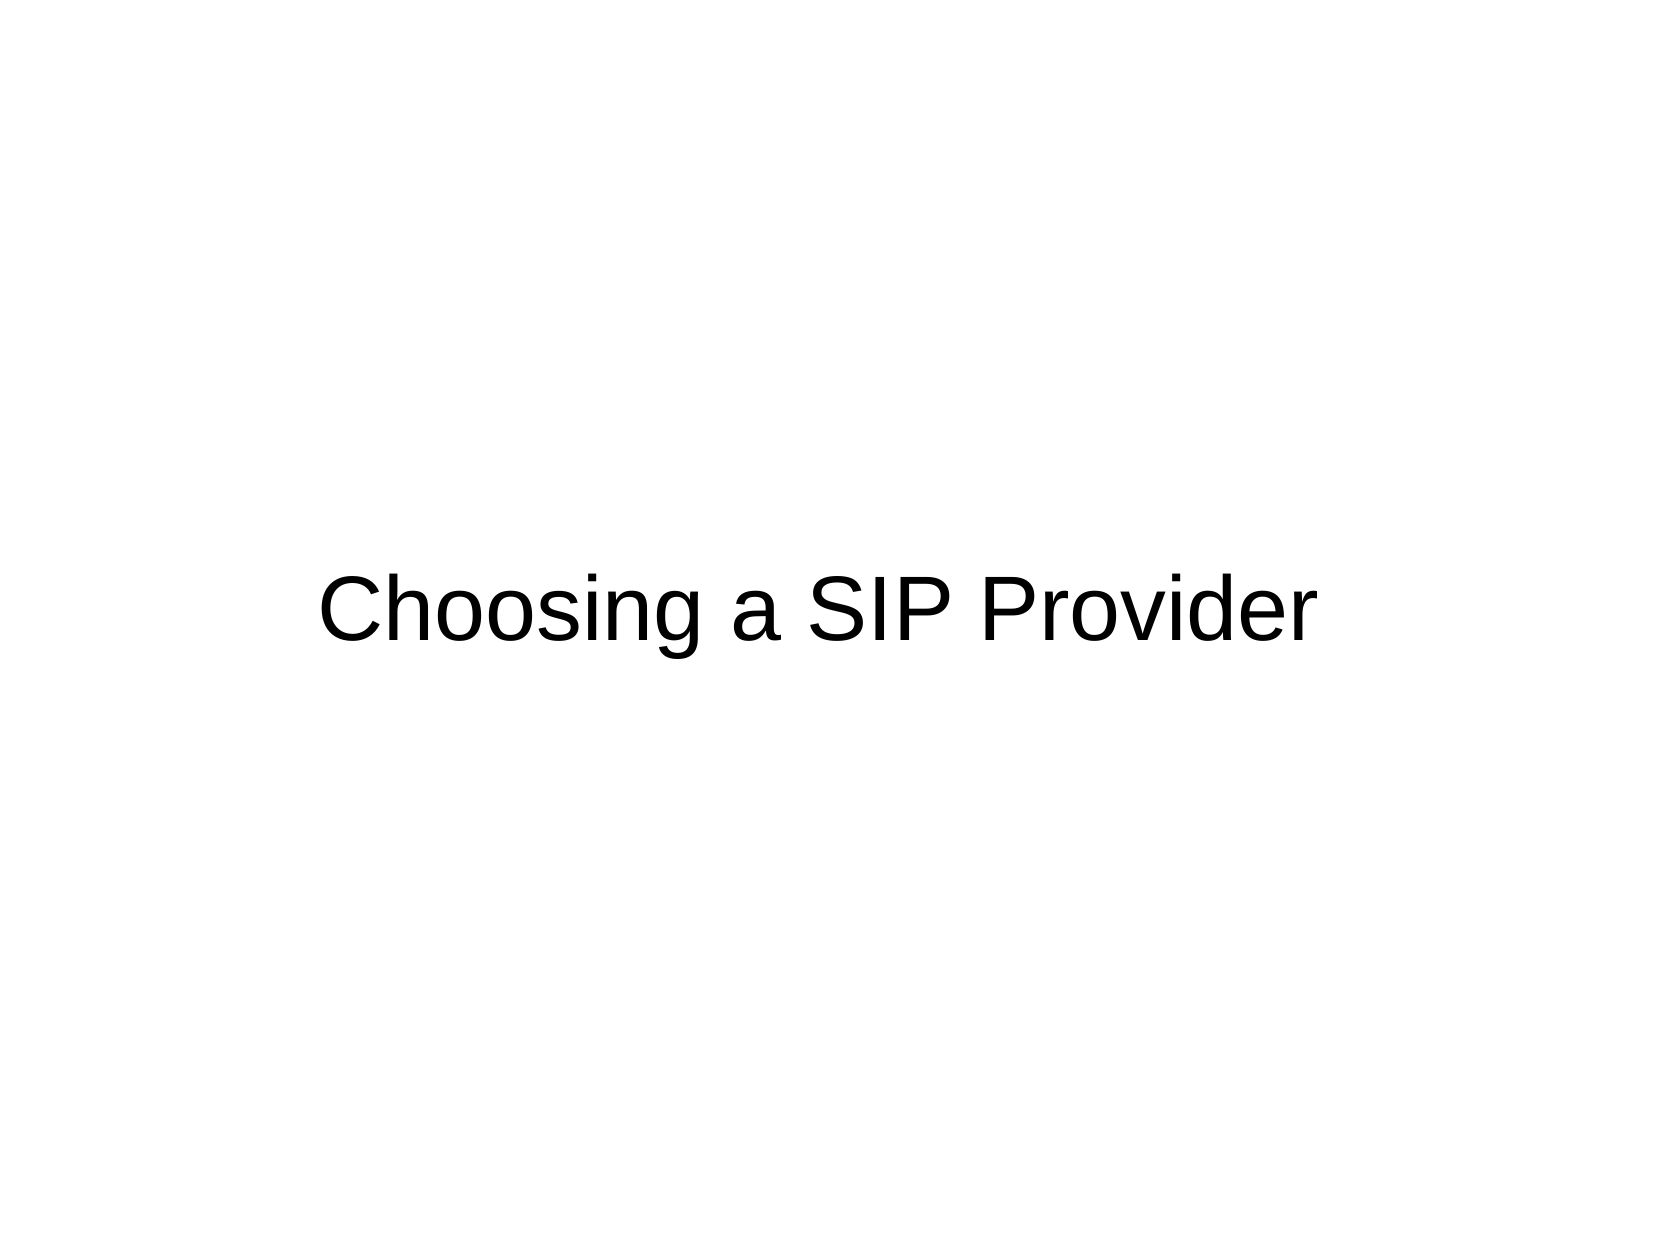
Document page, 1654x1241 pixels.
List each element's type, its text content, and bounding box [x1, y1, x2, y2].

title Choosing a SIP Provider [75, 505, 1564, 713]
